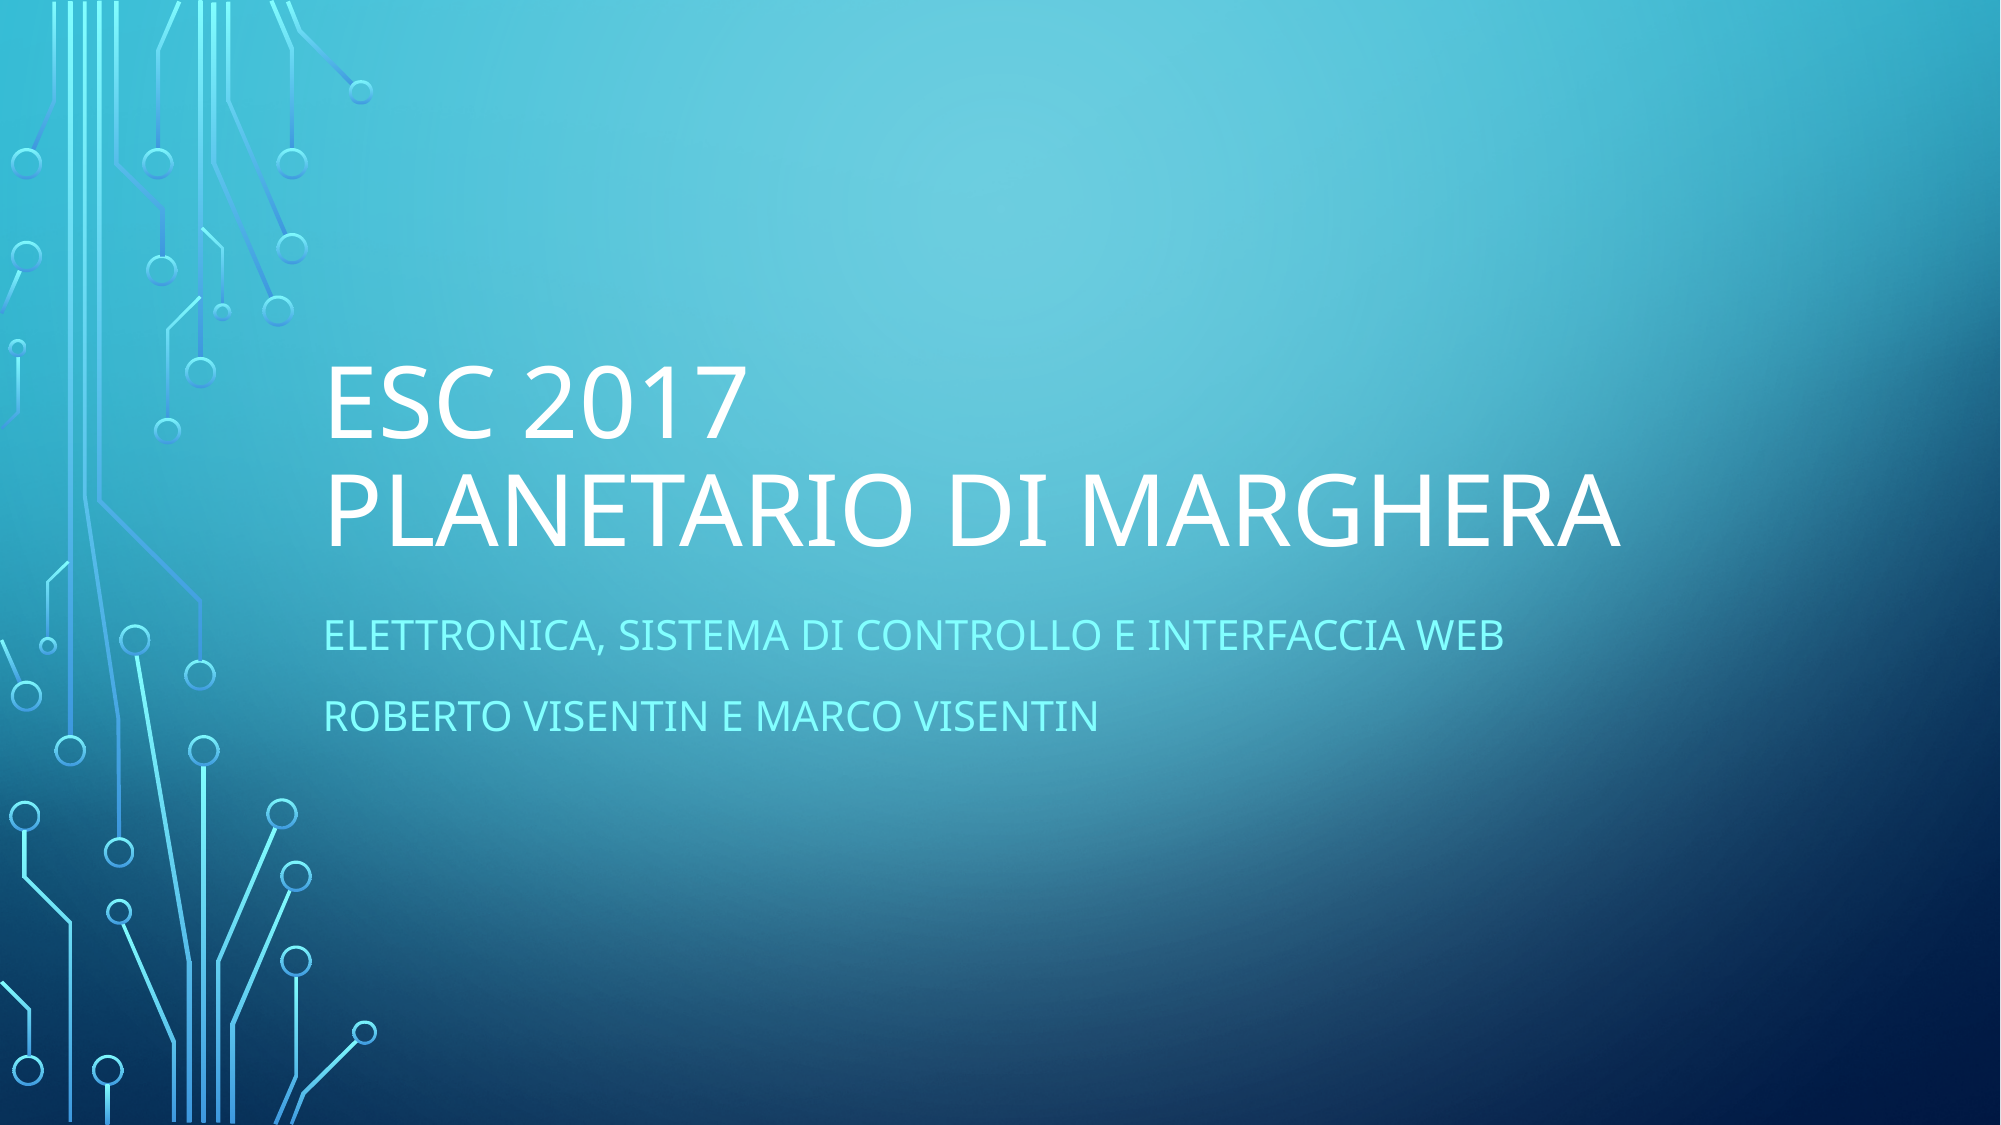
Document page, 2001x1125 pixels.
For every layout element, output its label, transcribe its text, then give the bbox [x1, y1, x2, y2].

title ESC 2017 Planetario di Marghera [307, 184, 1750, 576]
subtitle Elettronica, sistema di controllo e interfaccia web Roberto Visentin e Marco Visentin [307, 590, 1750, 863]
